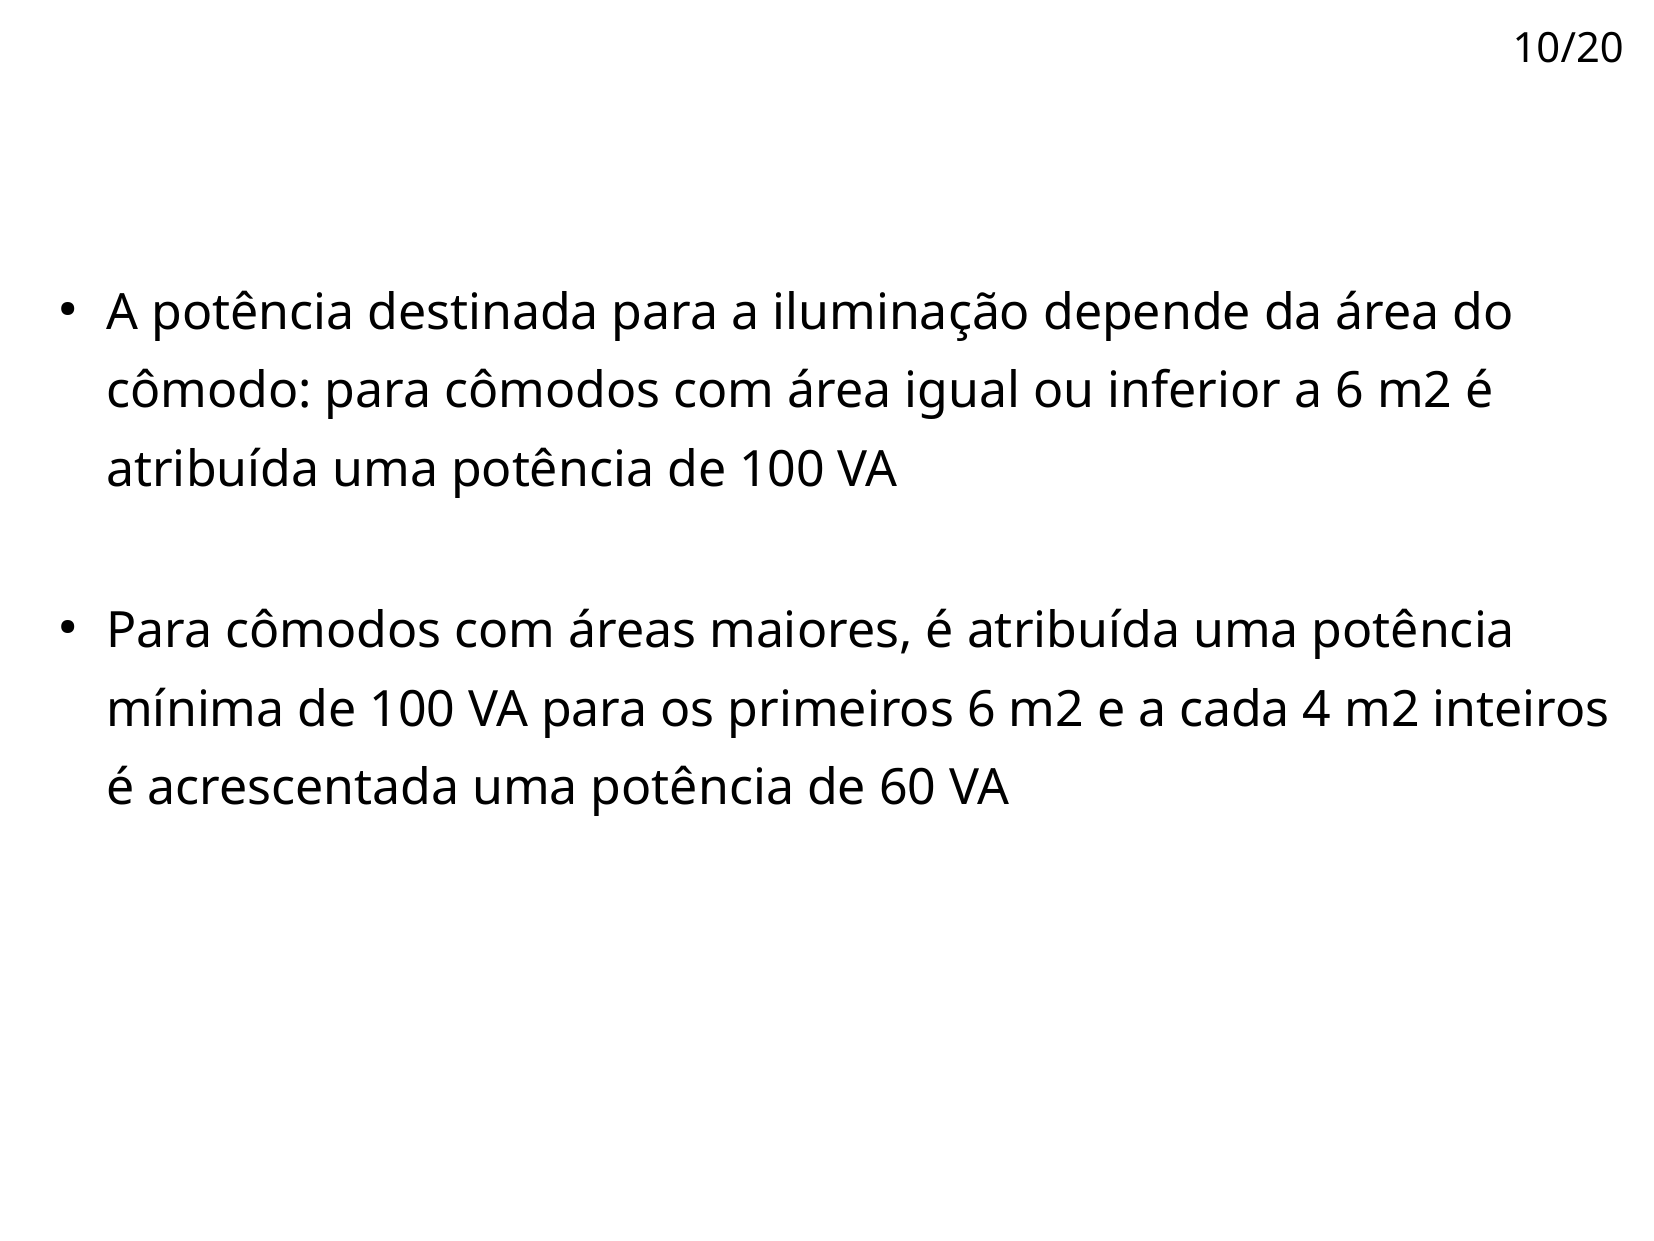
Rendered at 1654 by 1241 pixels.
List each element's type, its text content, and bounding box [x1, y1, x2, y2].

list A potência destinada para a iluminação depende da área do cômodo: para cômodos com área igual ou inferior a 6 m2 é atribuída uma potência de 100 VA Para cômodos com áreas maiores, é atribuída uma potência mínima de 100 VA para os primeiros 6 m2 e a cada 4 m2 inteiros é acrescentada uma potência de 60 VA [59, 265, 1625, 1211]
